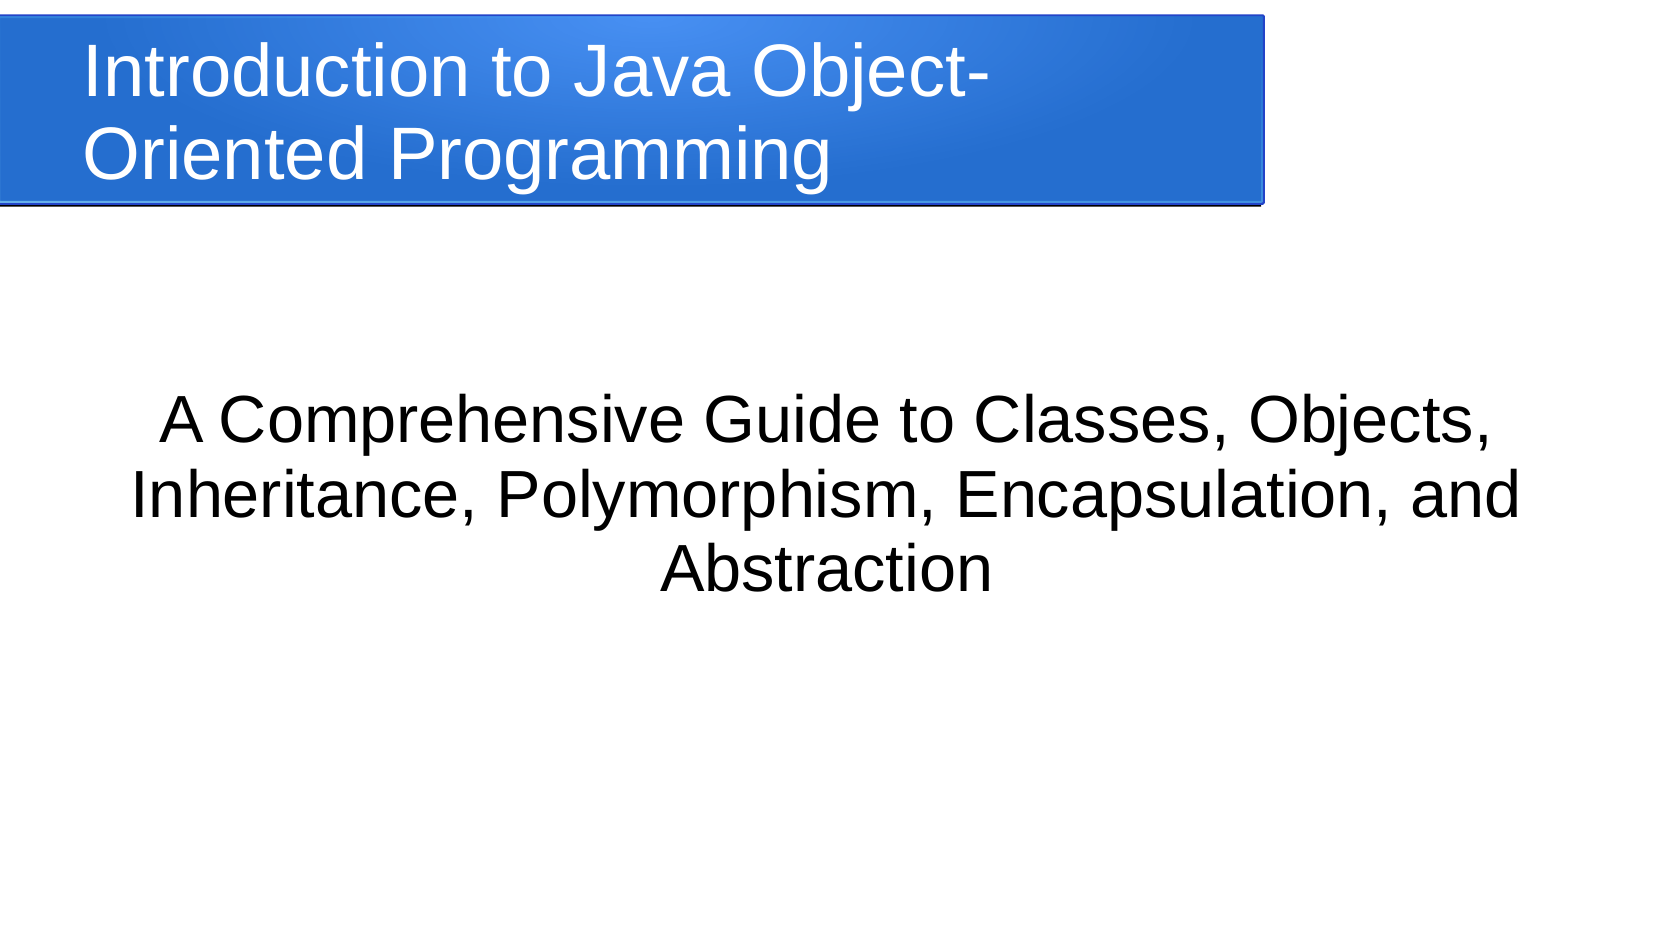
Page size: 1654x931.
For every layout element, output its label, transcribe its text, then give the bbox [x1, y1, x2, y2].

subtitle A Comprehensive Guide to Classes, Objects, Inheritance, Polymorphism, Encapsulation, and Abstraction [82, 224, 1571, 764]
title Introduction to Java Object-Oriented Programming [82, 29, 1235, 196]
